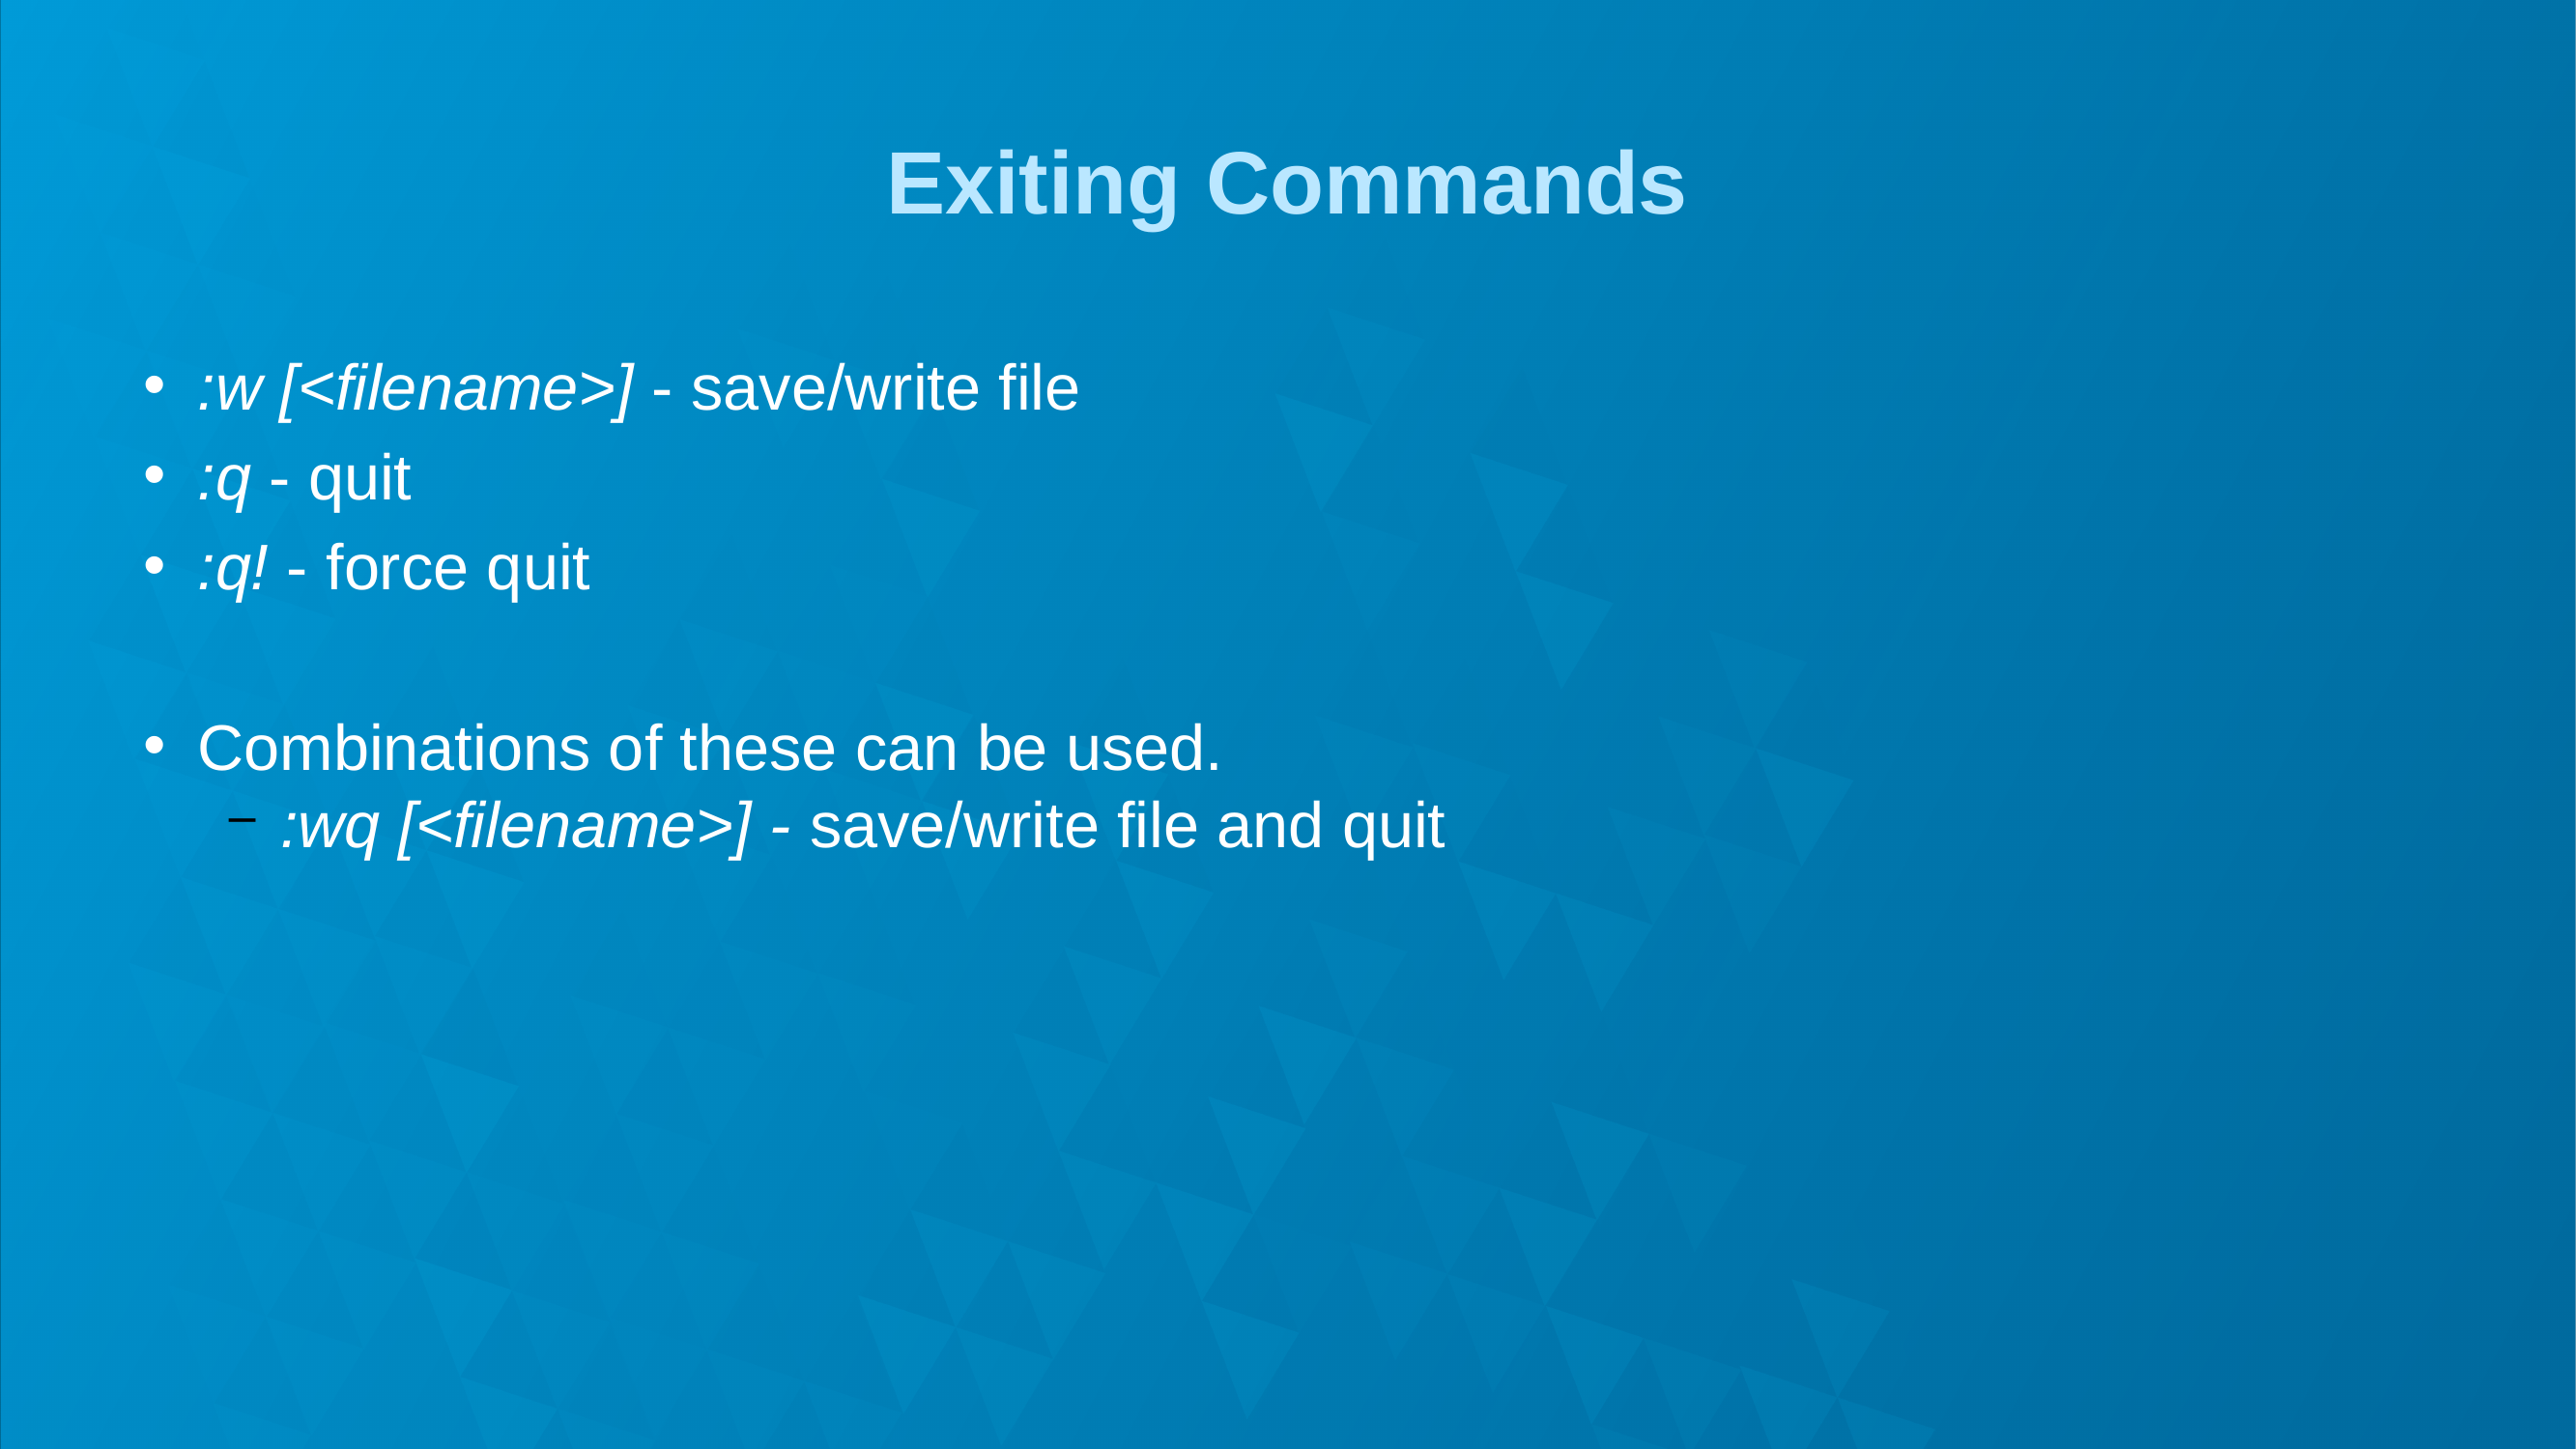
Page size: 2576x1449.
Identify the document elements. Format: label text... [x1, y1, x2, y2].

list :w [<filename>] - save/write file :q - quit :q! - force quit Combinations of these can be used. :wq [<filename>] - save/write file and quit [129, 338, 2447, 1294]
title Exiting Commands [129, 58, 2447, 300]
